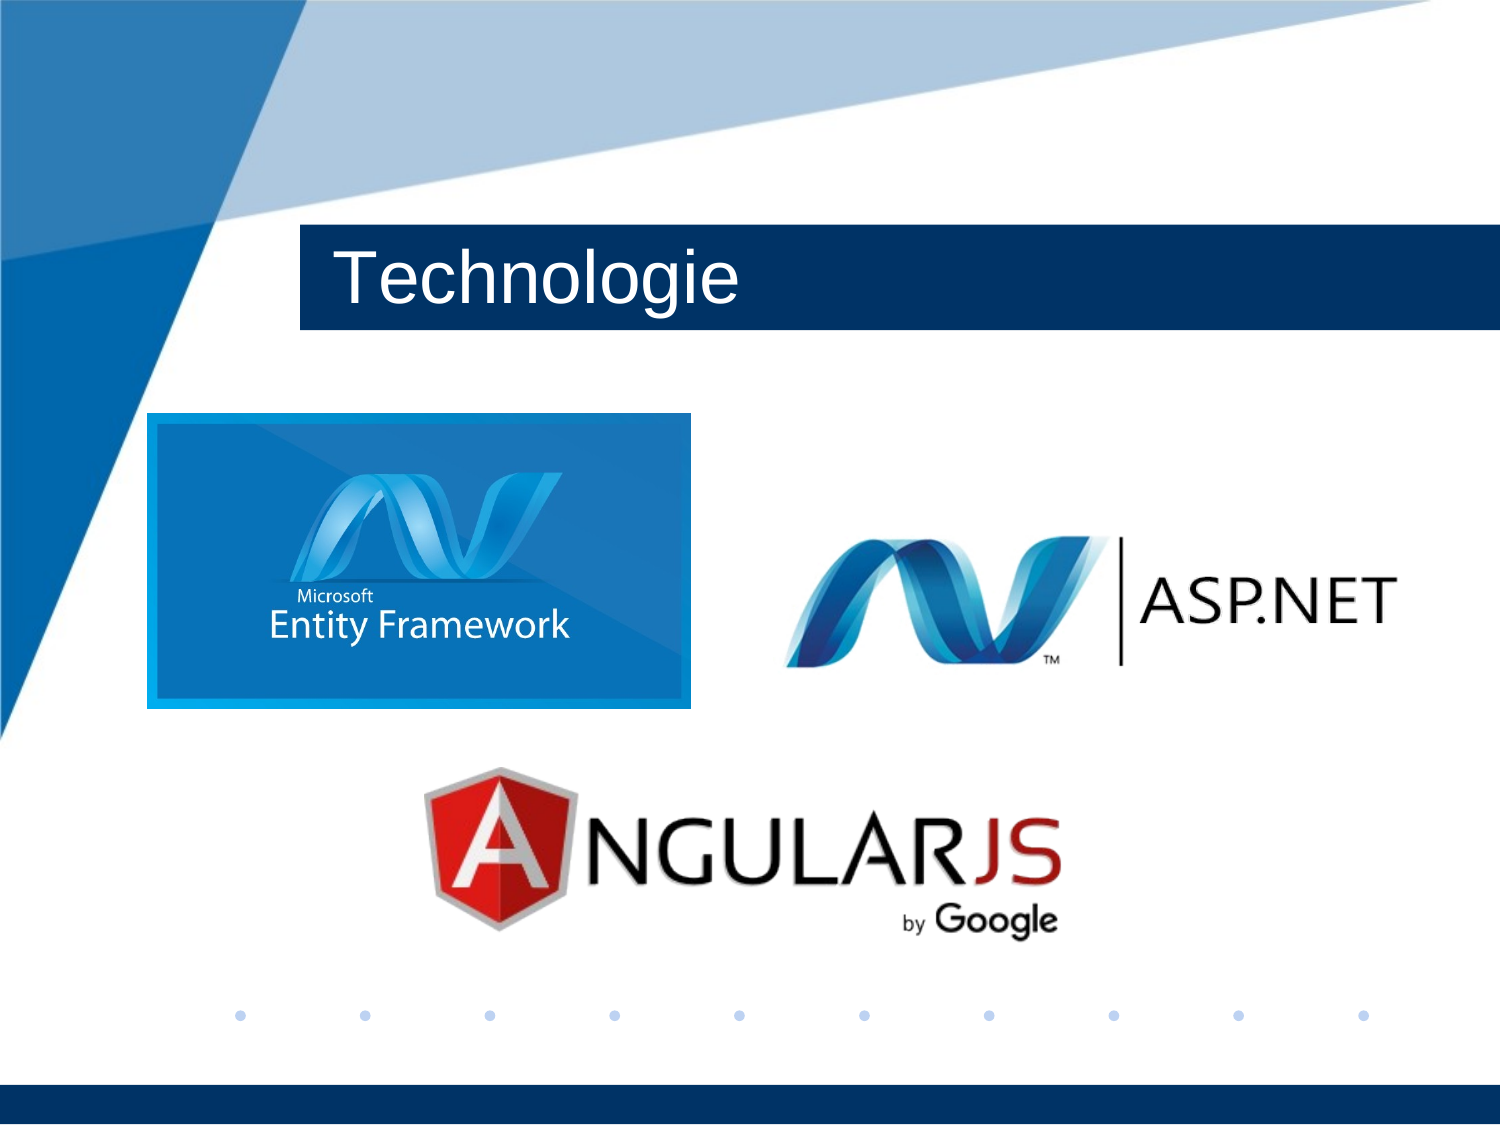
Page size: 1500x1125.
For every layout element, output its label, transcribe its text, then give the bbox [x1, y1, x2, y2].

picture [158, 413, 691, 698]
title Technologie [300, 224, 1500, 331]
picture [424, 767, 1063, 948]
picture [686, 581, 691, 595]
picture [0, 0, 1500, 842]
picture [773, 436, 1413, 700]
